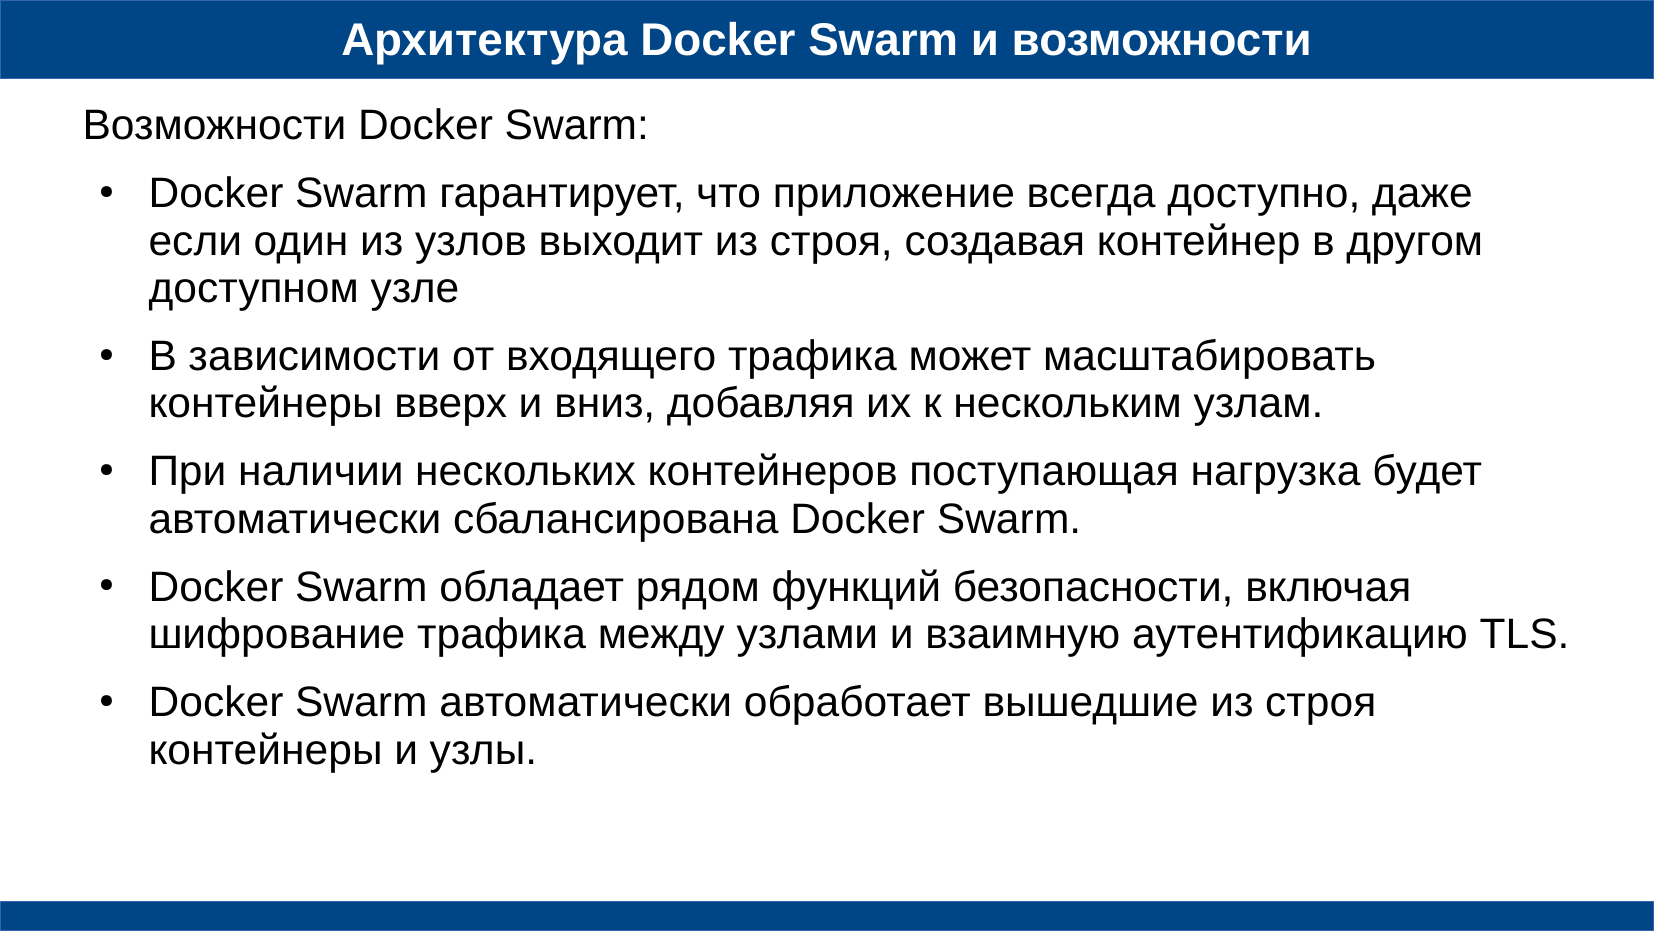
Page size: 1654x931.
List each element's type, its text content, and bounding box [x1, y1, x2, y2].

title Архитектура Docker Swarm и возможности [0, 0, 1654, 79]
list Возможности Docker Swarm: Docker Swarm гарантирует, что приложение всегда доступно, даже если один из узлов выходит из строя, создавая контейнер в другом доступном узле В зависимости от входящего трафика может масштабировать контейнеры вверх и вниз, добавляя их к нескольким узлам. При наличии нескольких контейнеров поступающая нагрузка будет автоматически сбалансирована Docker Swarm. Docker Swarm обладает рядом функций безопасности, включая шифрование трафика между узлами и взаимную аутентификацию TLS. Docker Swarm автоматически обработает вышедшие из строя контейнеры и узлы. [82, 101, 1571, 811]
